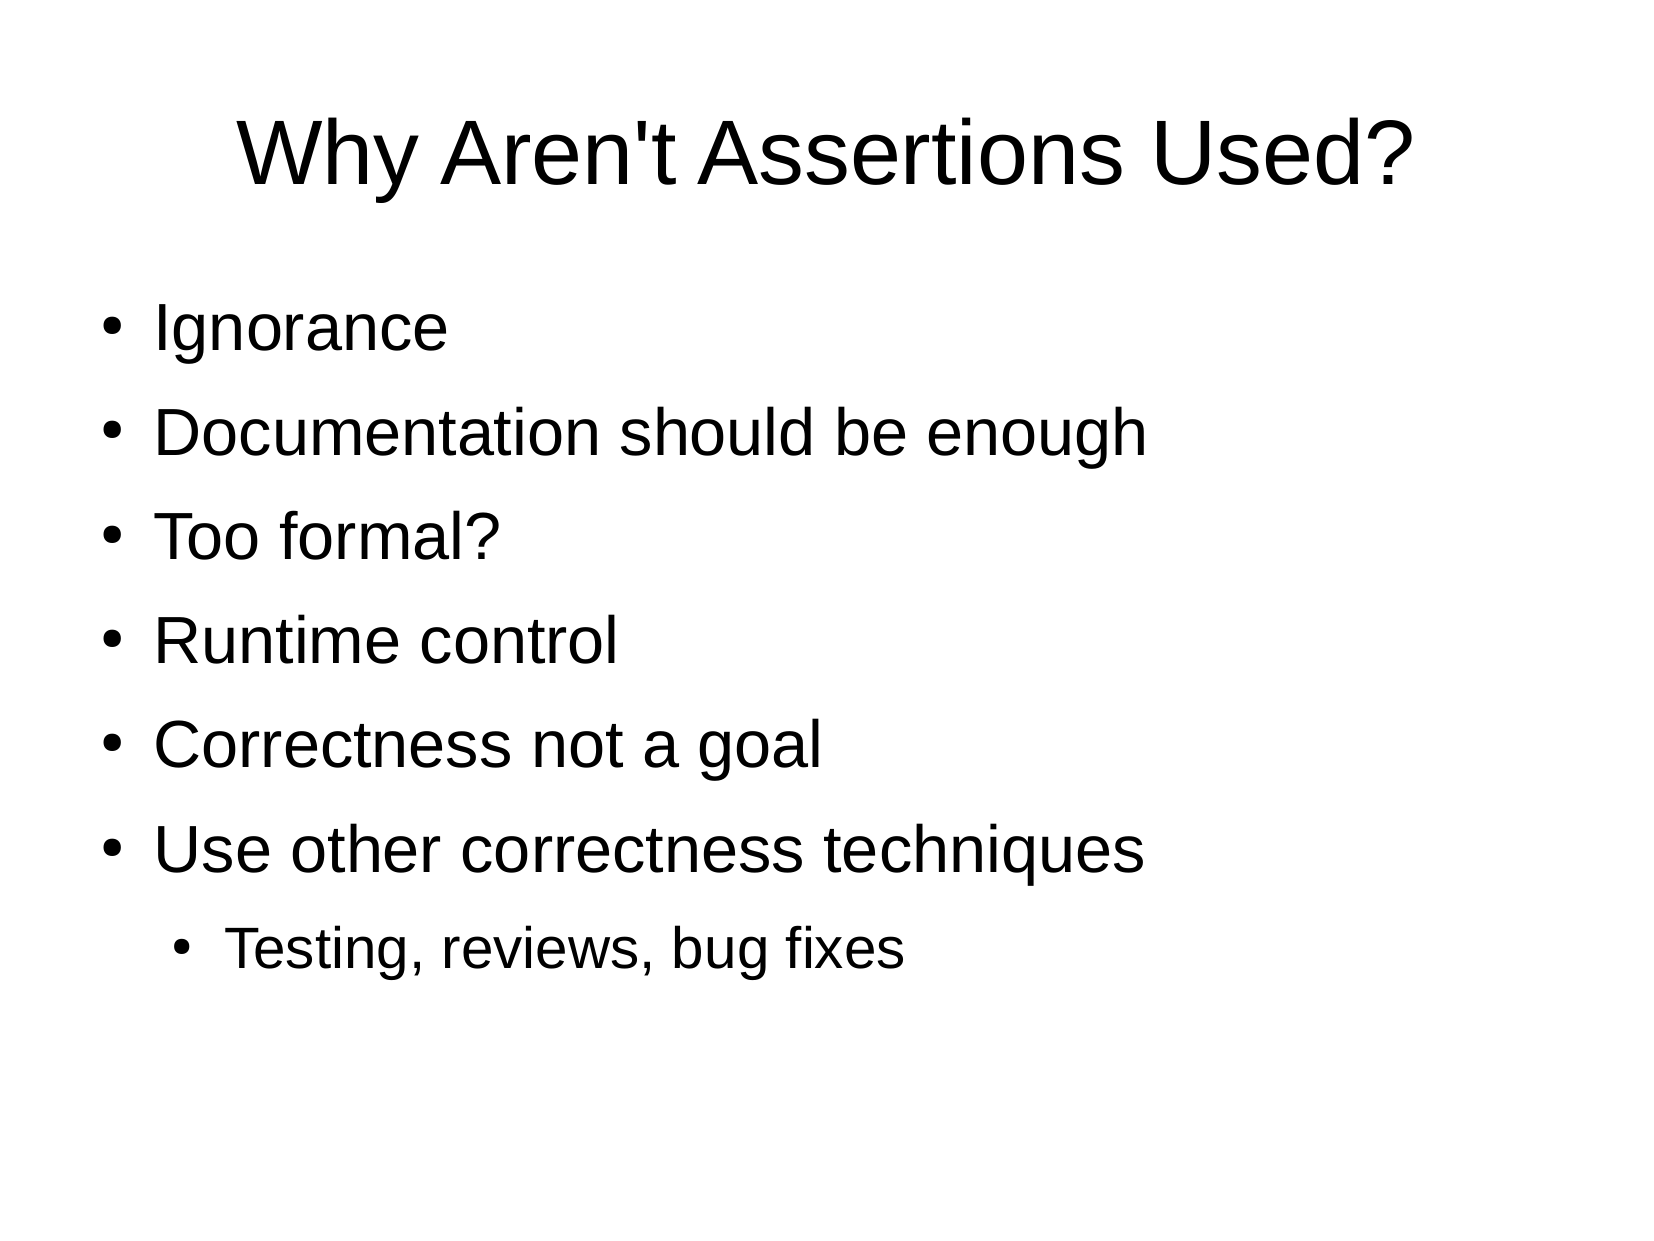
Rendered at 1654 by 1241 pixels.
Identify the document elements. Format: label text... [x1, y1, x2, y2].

list Ignorance Documentation should be enough Too formal? Runtime control Correctness not a goal Use other correctness techniques Testing, reviews, bug fixes [82, 290, 1571, 1094]
title Why Aren't Assertions Used? [82, 56, 1571, 250]
